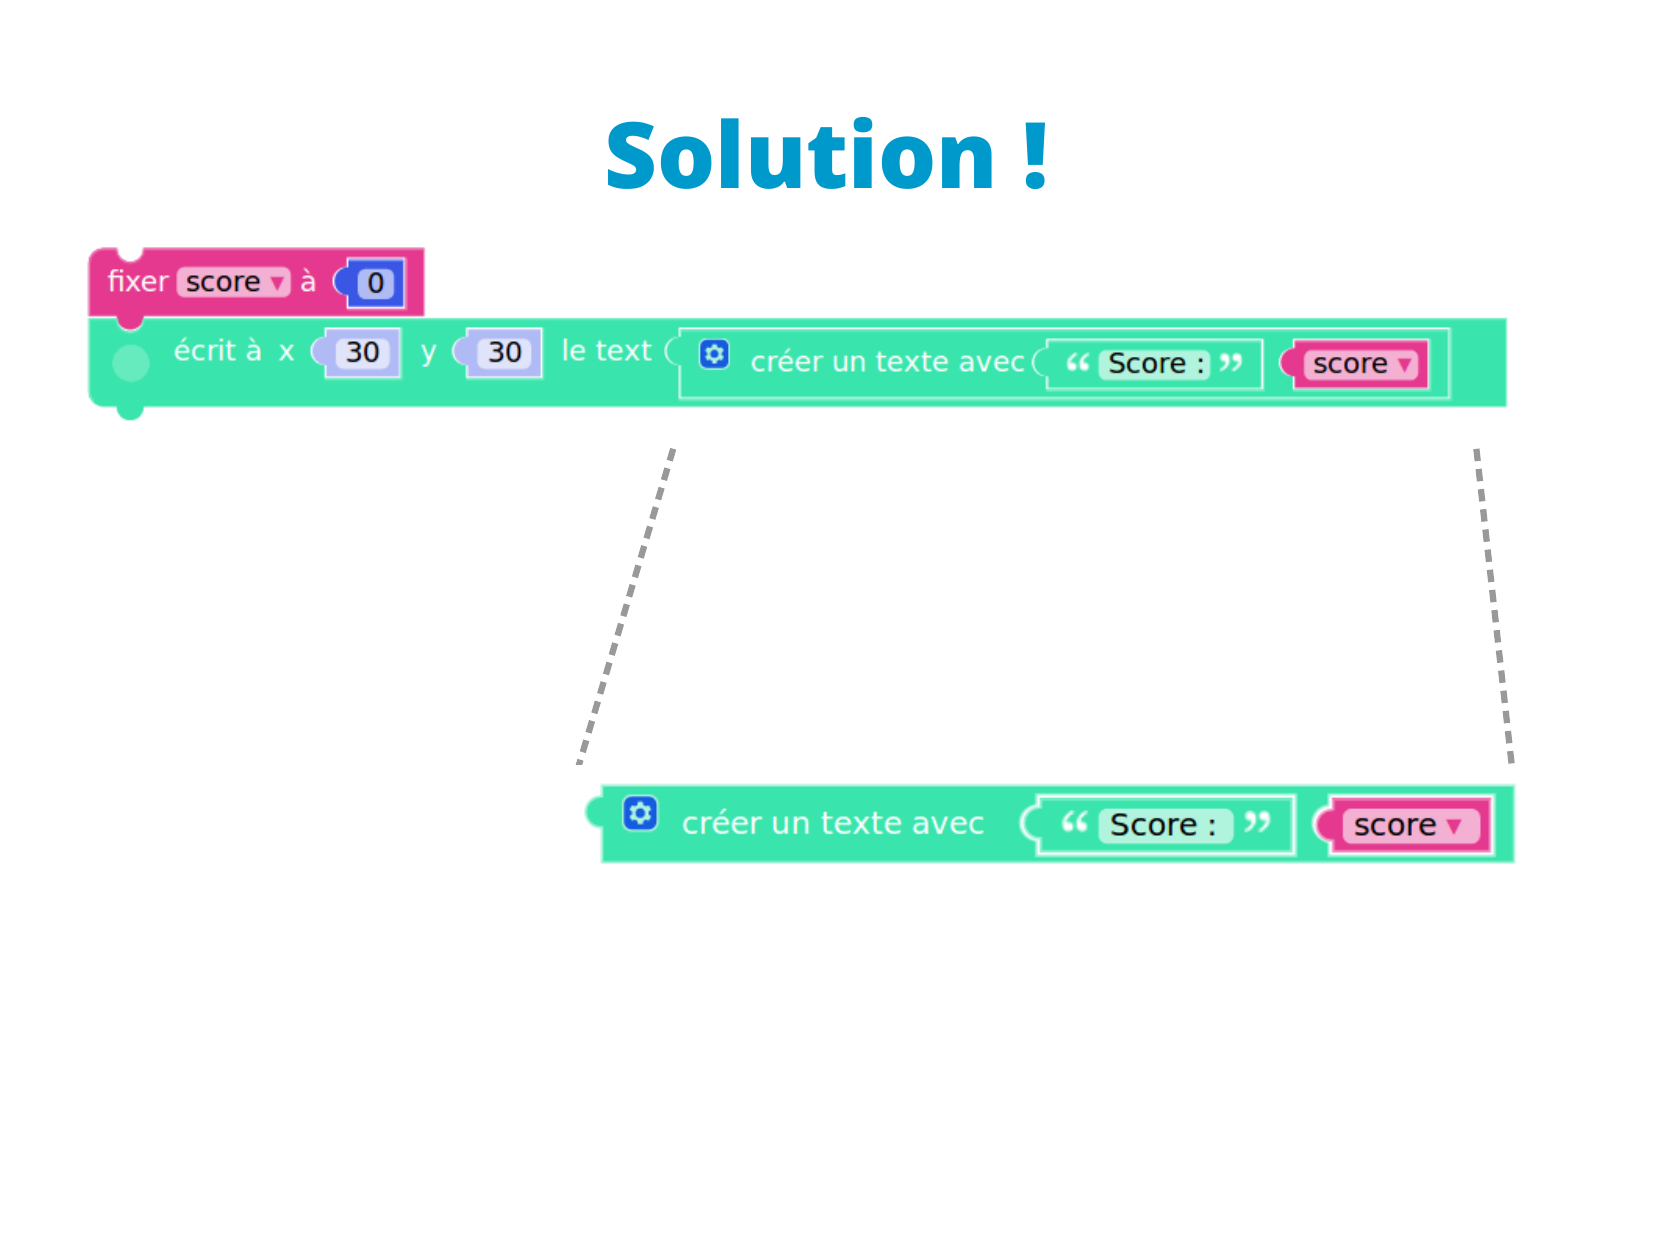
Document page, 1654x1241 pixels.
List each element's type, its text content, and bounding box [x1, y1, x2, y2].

title Solution ! [82, 49, 1571, 257]
picture [566, 765, 1548, 886]
picture [75, 224, 1548, 444]
